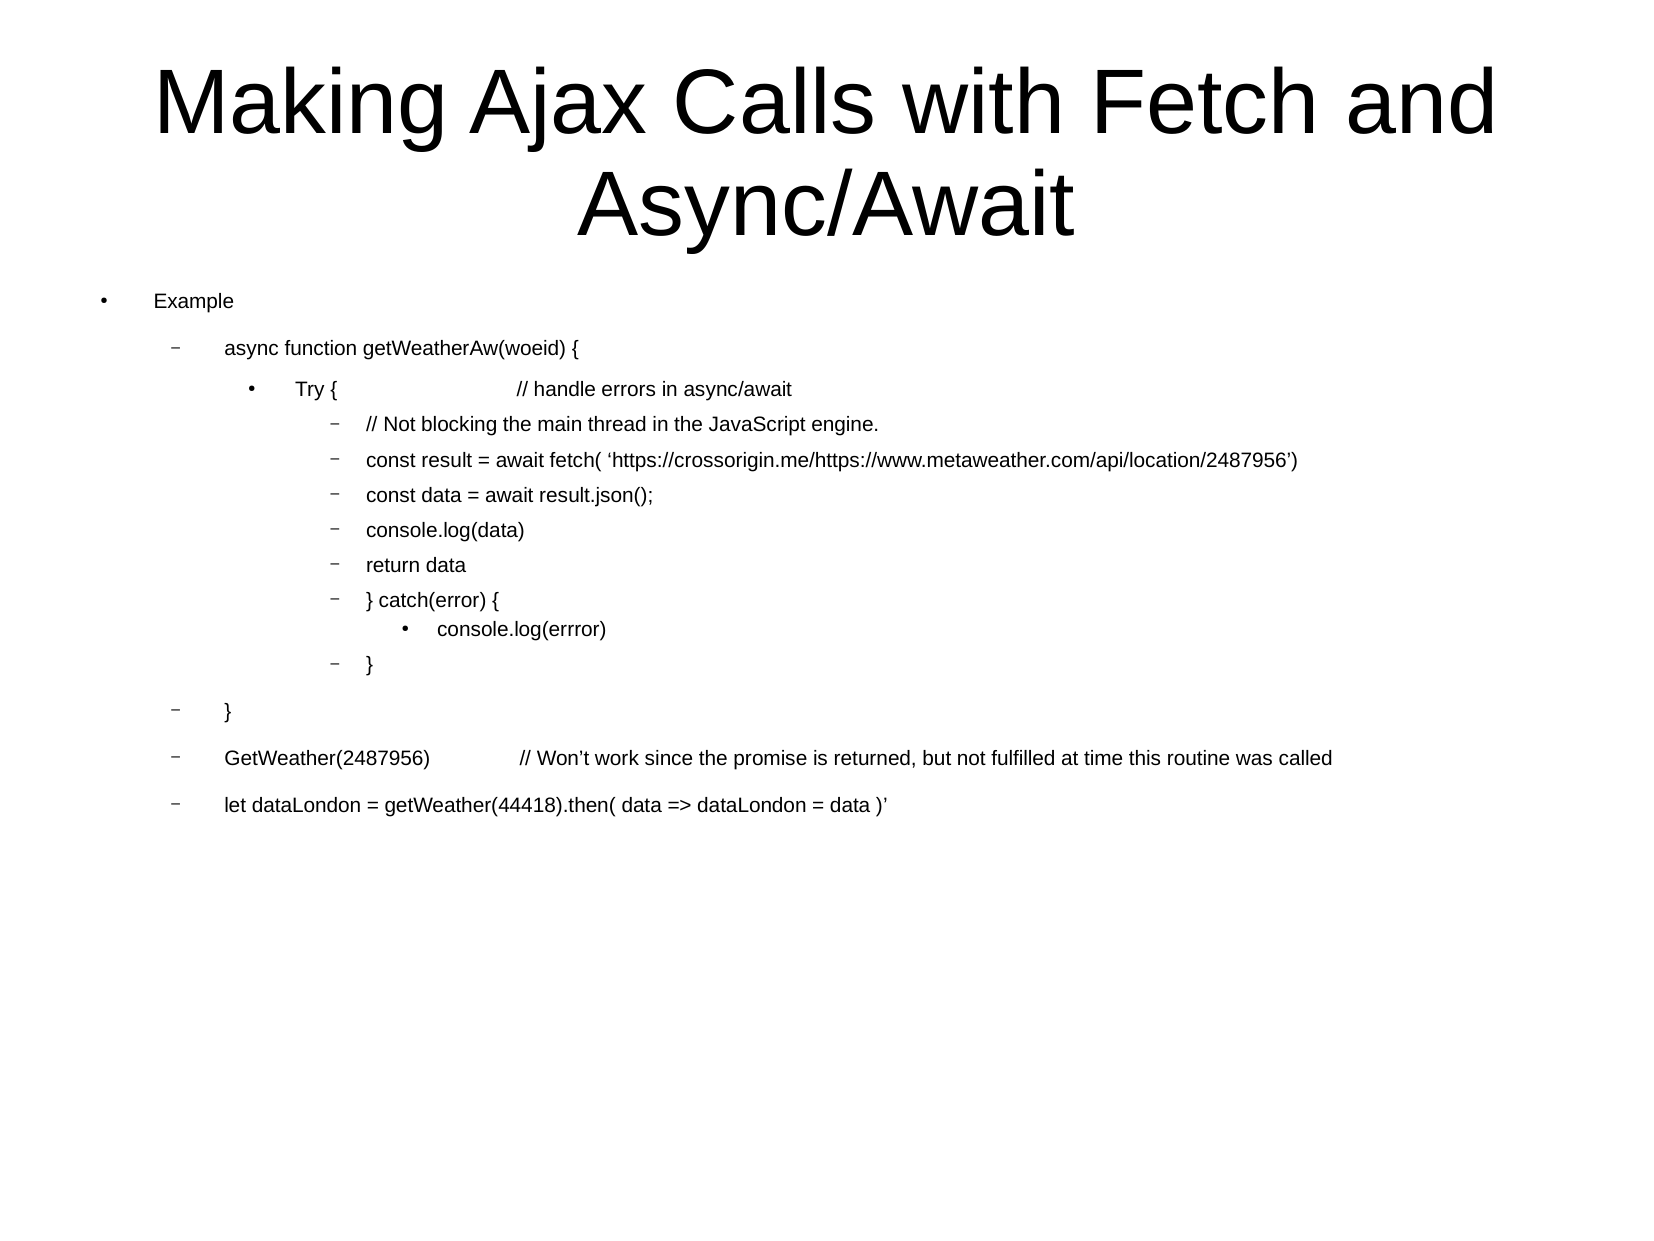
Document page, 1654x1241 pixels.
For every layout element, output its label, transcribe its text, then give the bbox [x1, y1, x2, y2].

title Making Ajax Calls with Fetch and Async/Await [82, 49, 1571, 257]
list Example async function getWeatherAw(woeid) { Try { // handle errors in async/await // Not blocking the main thread in the JavaScript engine. const result = await fetch( ‘https://crossorigin.me/https://www.metaweather.com/api/location/2487956’) const data = await result.json(); console.log(data) return data } catch(error) { console.log(errror) } } GetWeather(2487956) // Won’t work since the promise is returned, but not fulfilled at time this routine was called let dataLondon = getWeather(44418).then( data => dataLondon = data )’ [82, 290, 1571, 1229]
